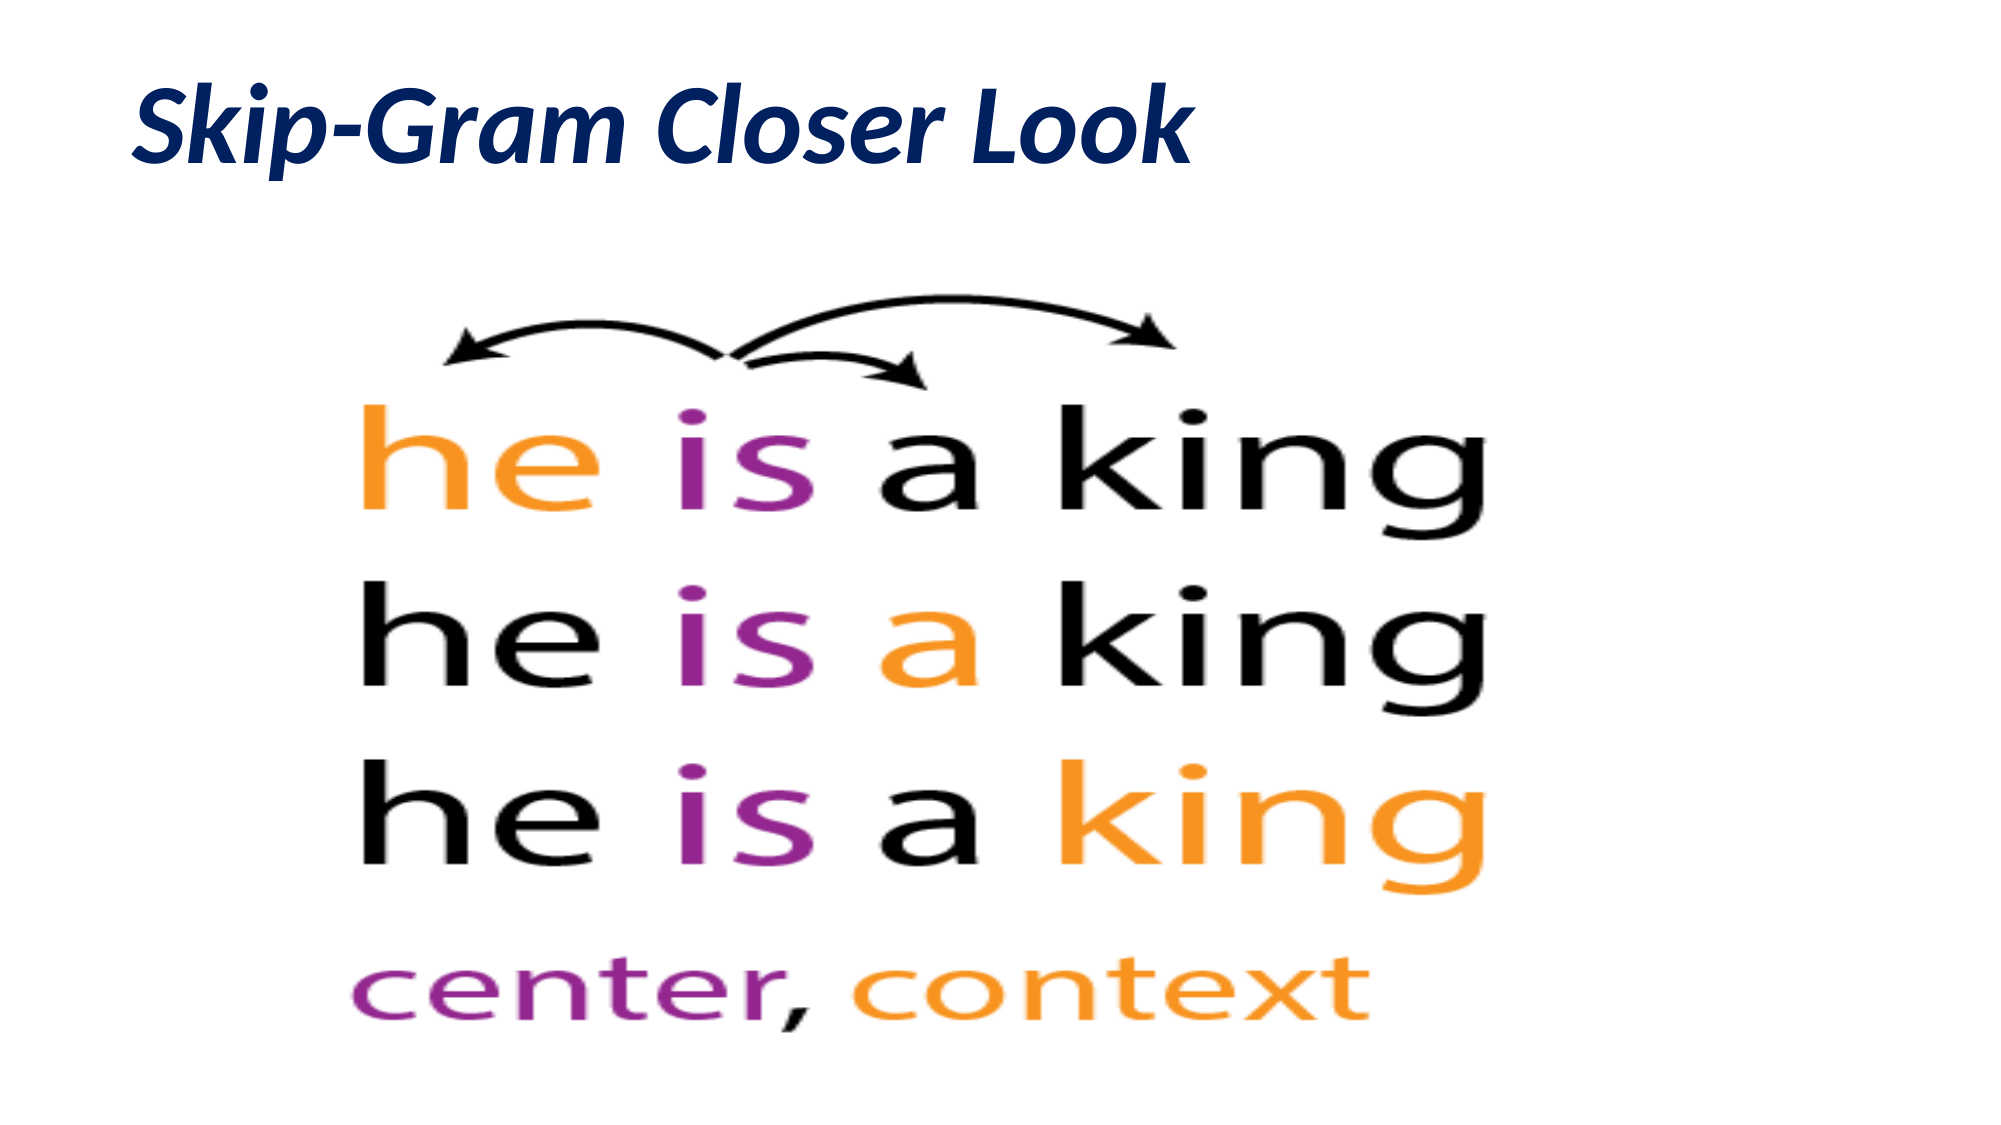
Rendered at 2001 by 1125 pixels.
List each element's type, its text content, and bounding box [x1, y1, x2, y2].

title Skip-Gram Closer Look [117, 18, 1843, 236]
picture [348, 235, 1505, 1043]
